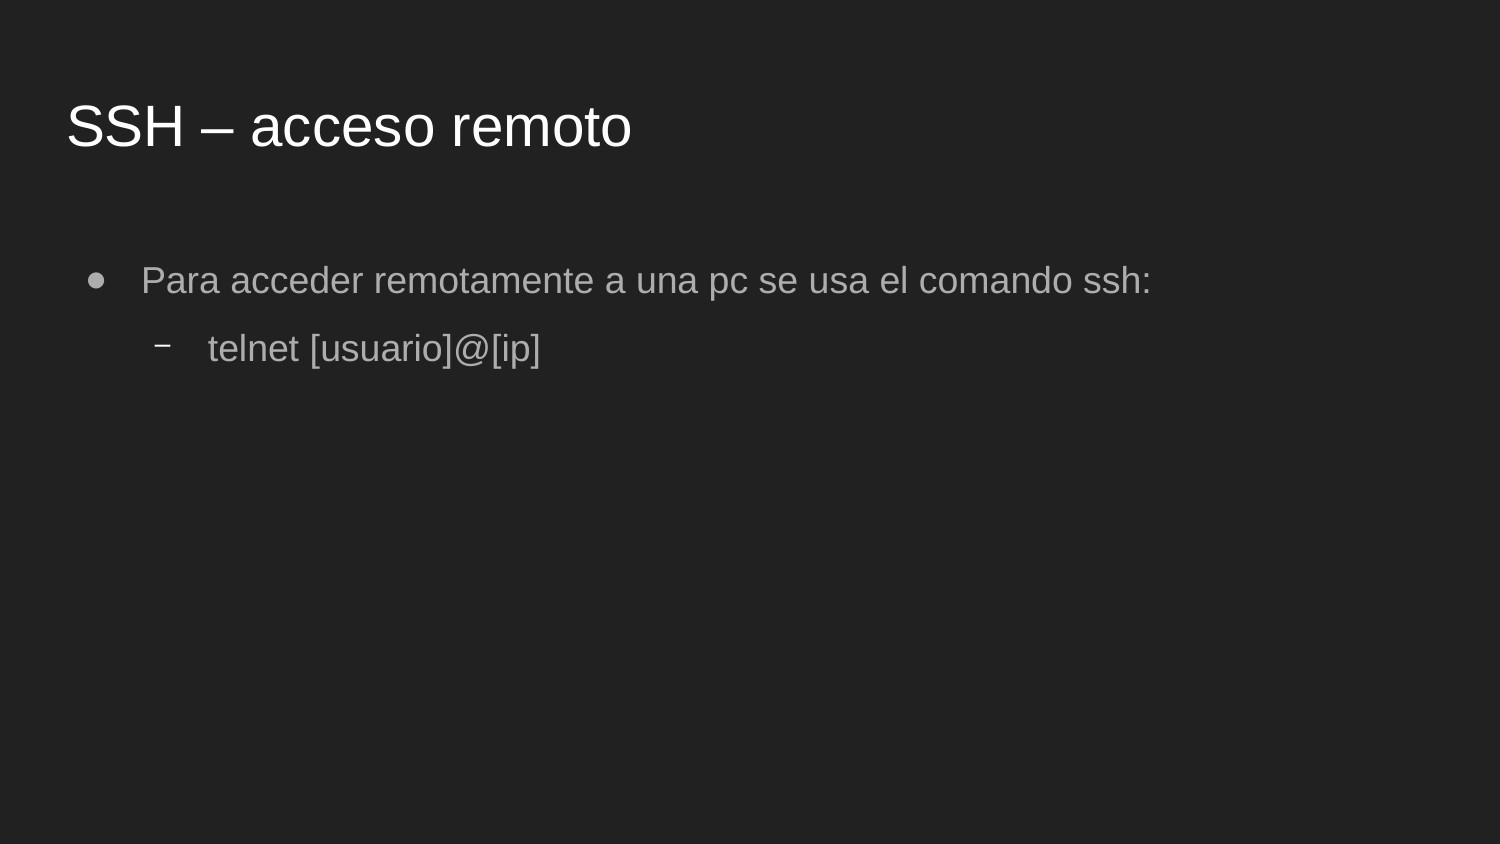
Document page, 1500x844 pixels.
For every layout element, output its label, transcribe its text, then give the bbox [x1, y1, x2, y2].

list Para acceder remotamente a una pc se usa el comando ssh: telnet [usuario]@[ip] [51, 189, 1261, 750]
title SSH – acceso remoto [51, 72, 1449, 167]
